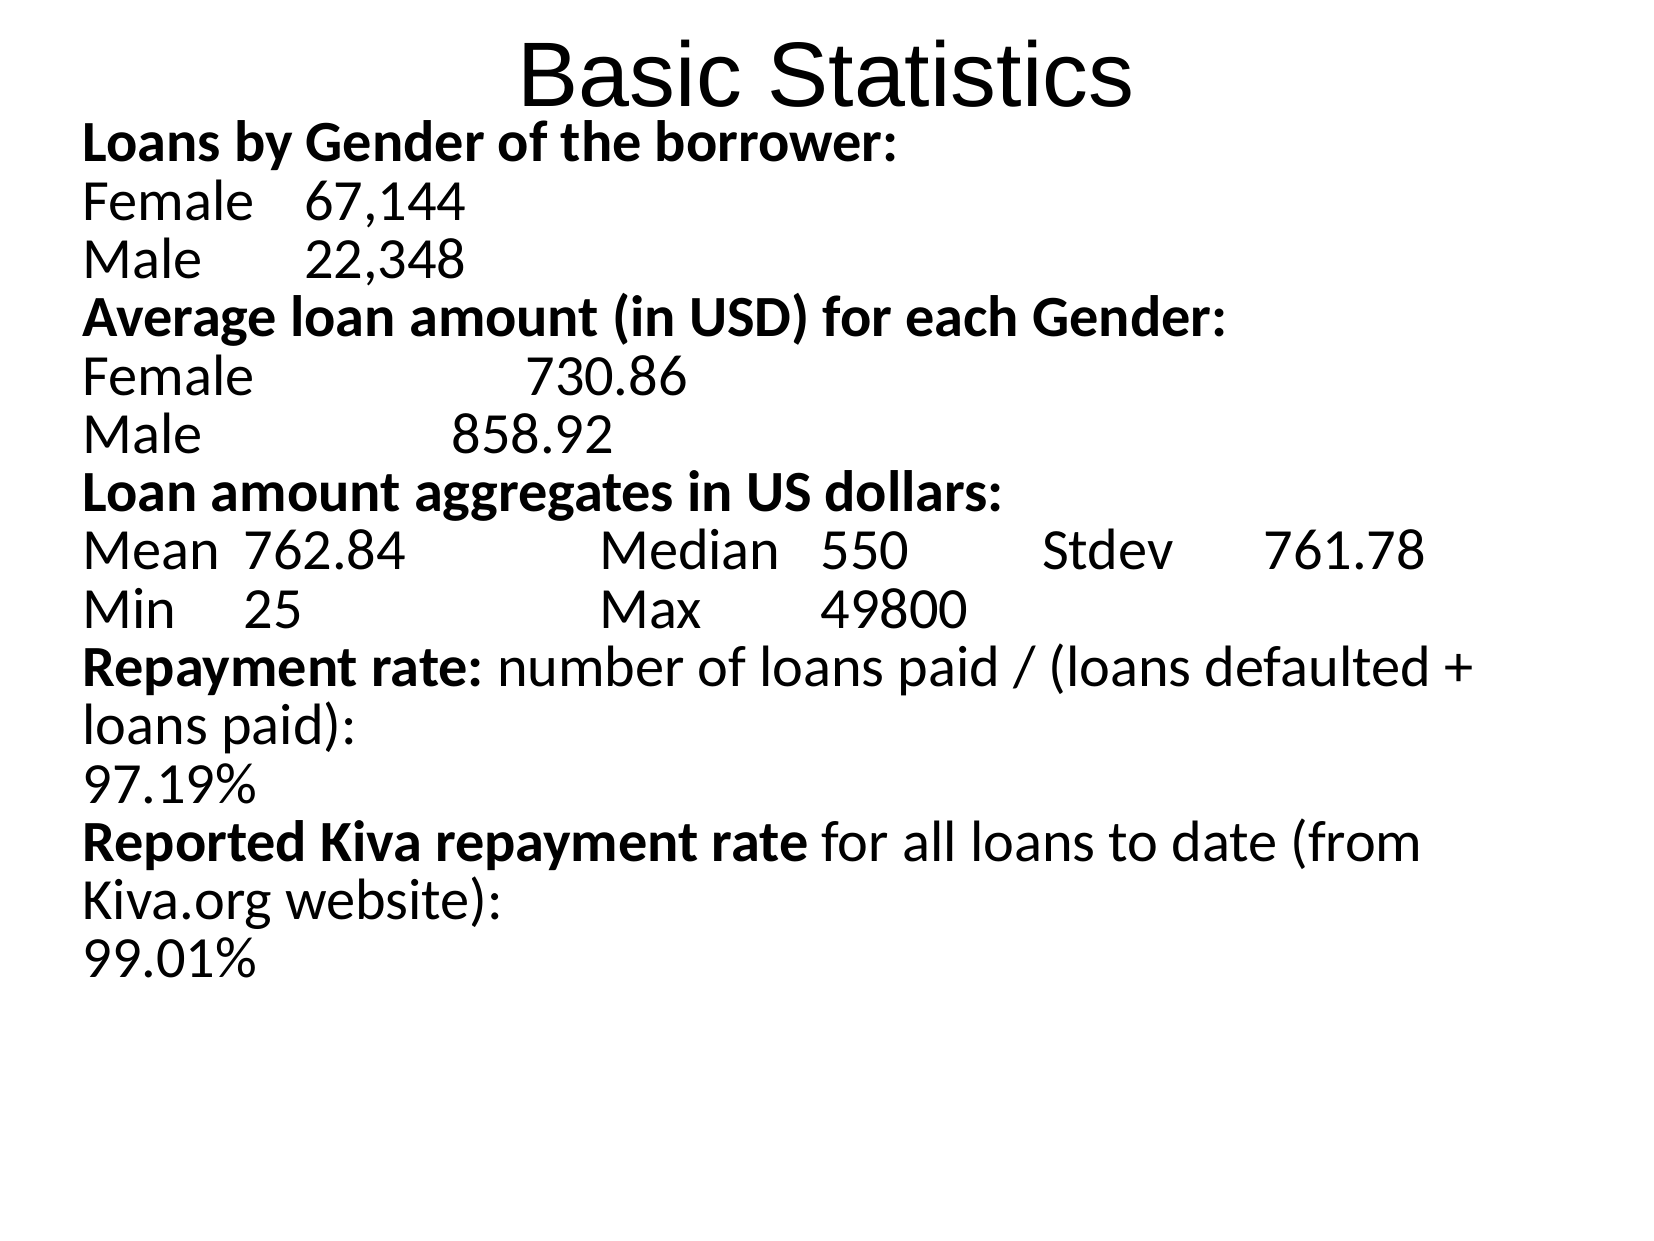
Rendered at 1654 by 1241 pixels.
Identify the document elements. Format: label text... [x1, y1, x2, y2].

list Loans by Gender of the borrower: Female 67,144 Male 22,348 Average loan amount (in USD) for each Gender: Female 730.86 Male 858.92 Loan amount aggregates in US dollars: Mean 762.84 Median 550 Stdev 761.78 Min 25 Max 49800 Repayment rate: number of loans paid / (loans defaulted + loans paid): 97.19% Reported Kiva repayment rate for all loans to date (from Kiva.org website): 99.01% [82, 118, 1571, 1188]
title Basic Statistics [82, 8, 1571, 118]
